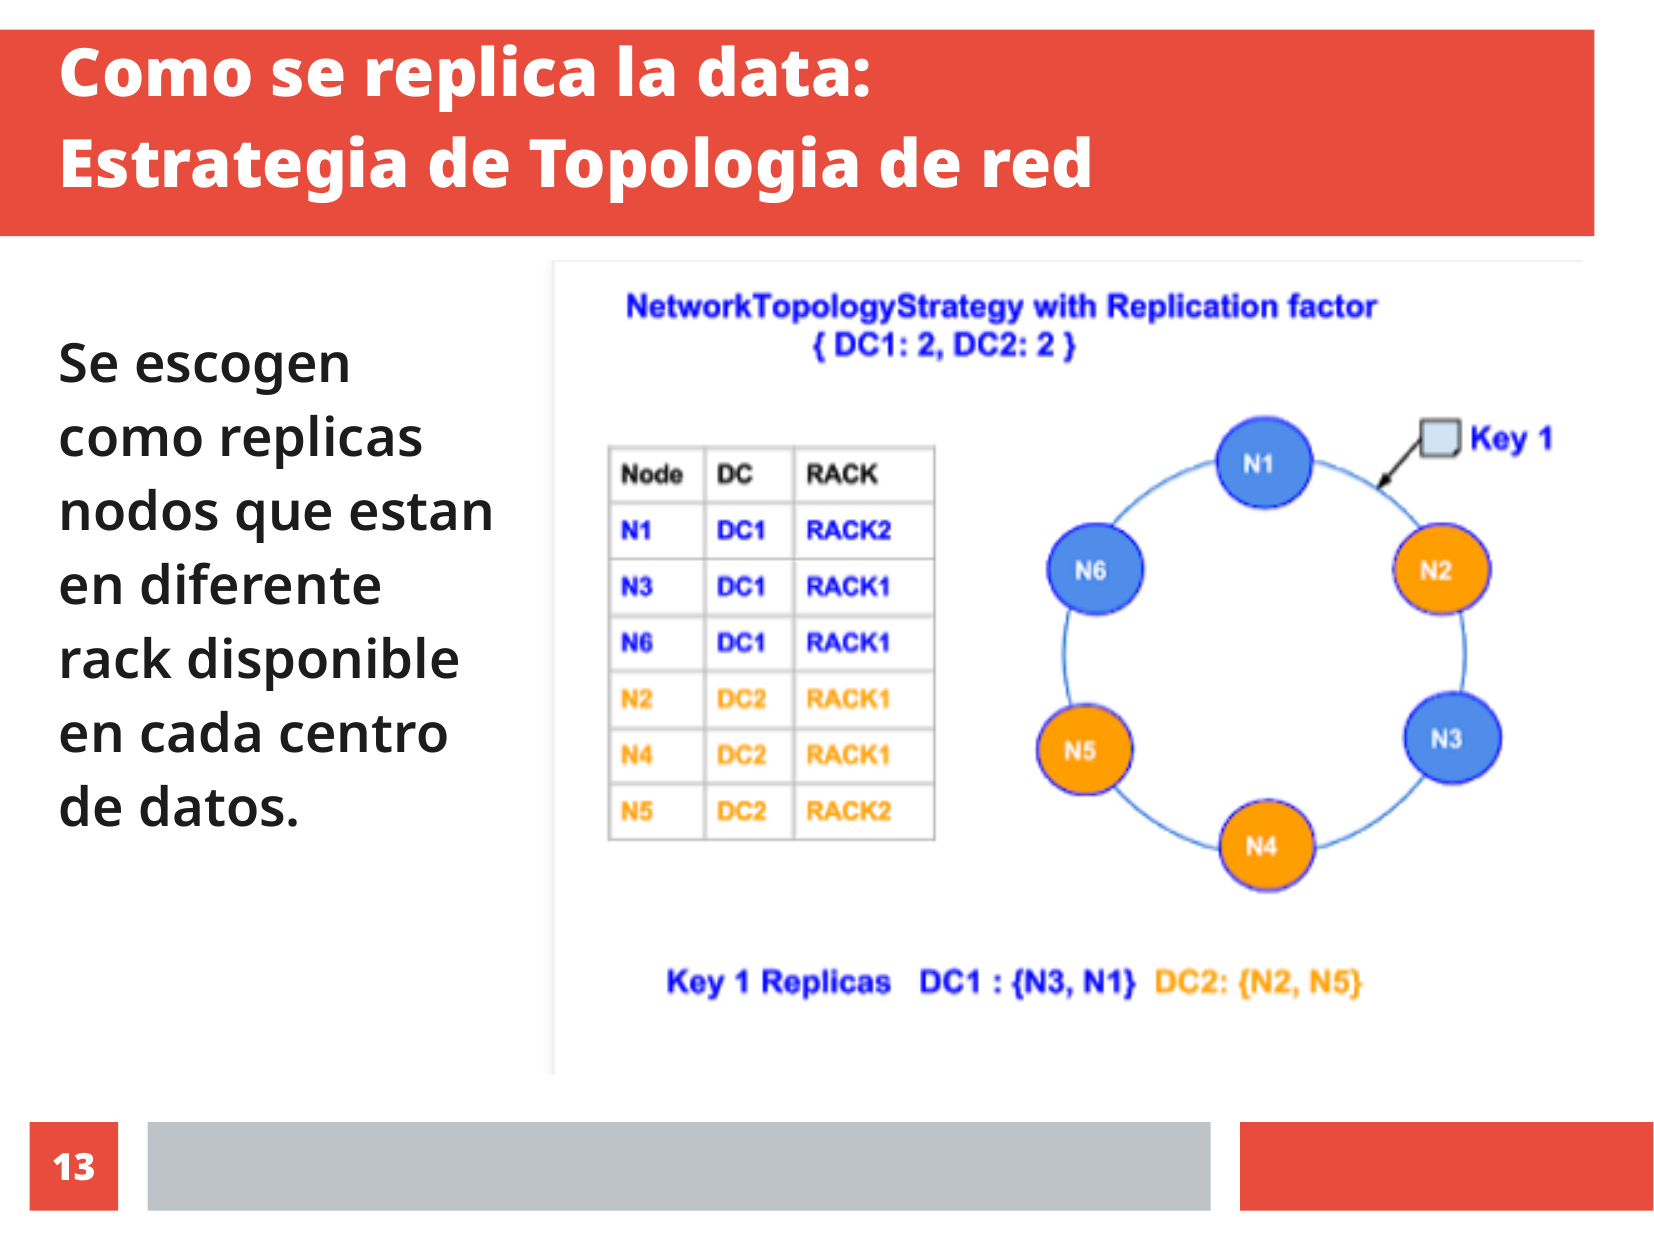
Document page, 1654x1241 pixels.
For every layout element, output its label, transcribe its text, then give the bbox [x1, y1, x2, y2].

picture [538, 260, 1583, 1075]
list Se escogen como replicas nodos que estan en diferente rack disponible en cada centro de datos. [59, 324, 508, 1093]
title Como se replica la data: Estrategia de Topologia de red [59, 59, 1595, 207]
